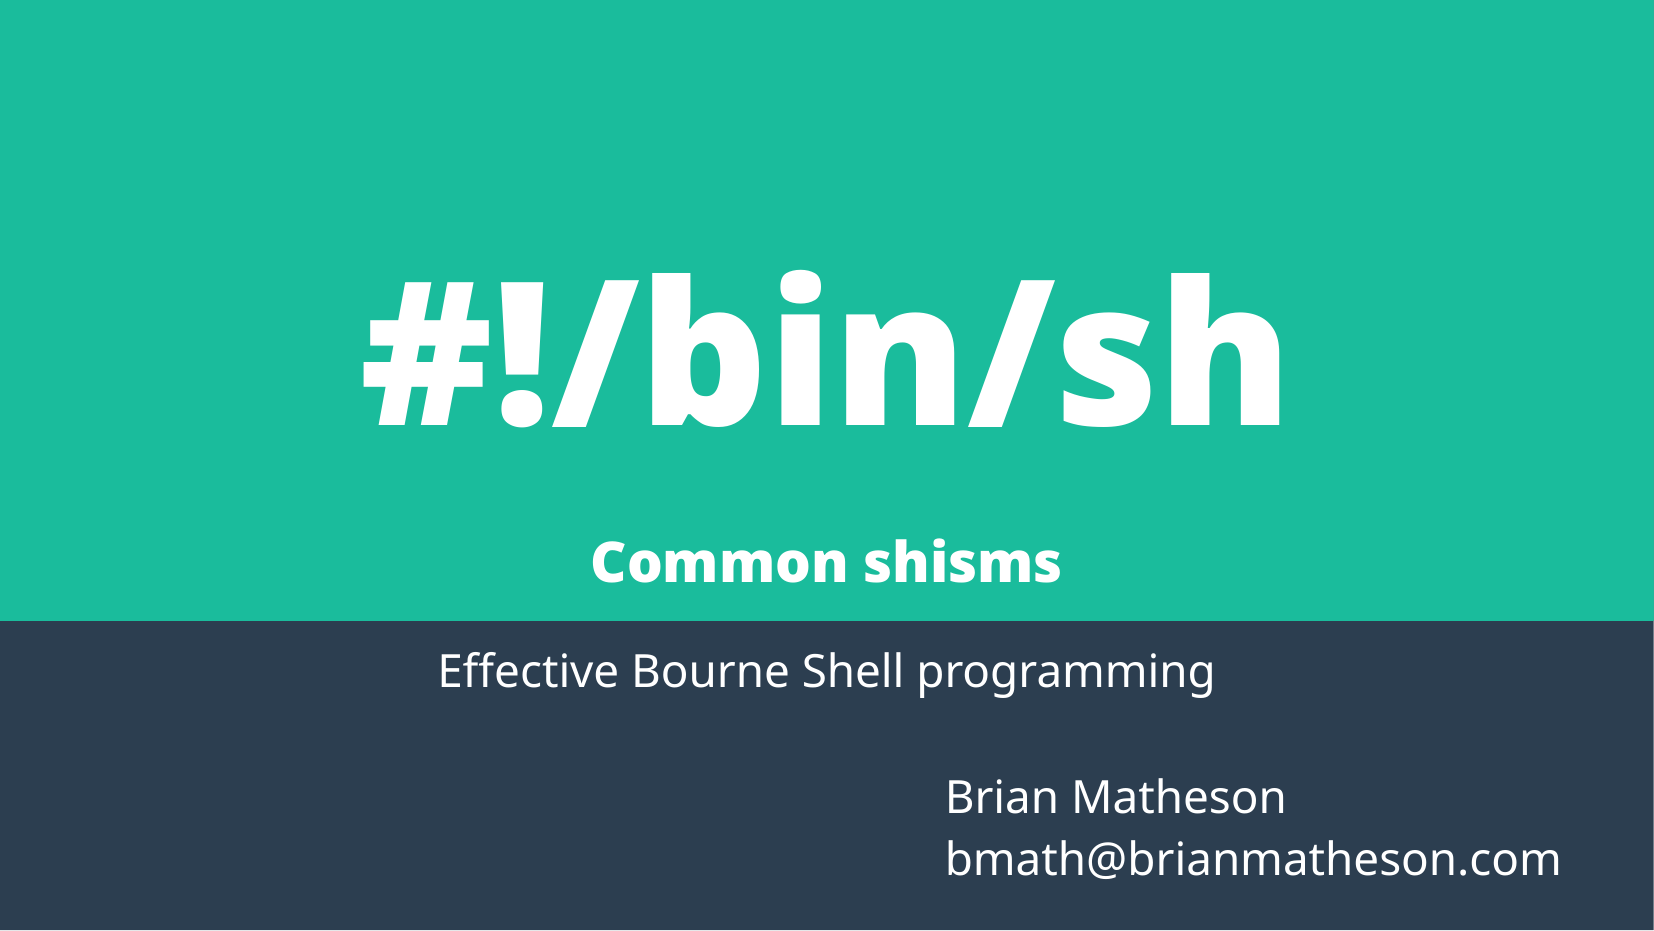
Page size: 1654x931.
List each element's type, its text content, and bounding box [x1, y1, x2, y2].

subtitle Effective Bourne Shell programming Brian Matheson bmath@brianmatheson.com [59, 638, 1595, 890]
title #!/bin/sh Common shisms [59, 75, 1595, 599]
